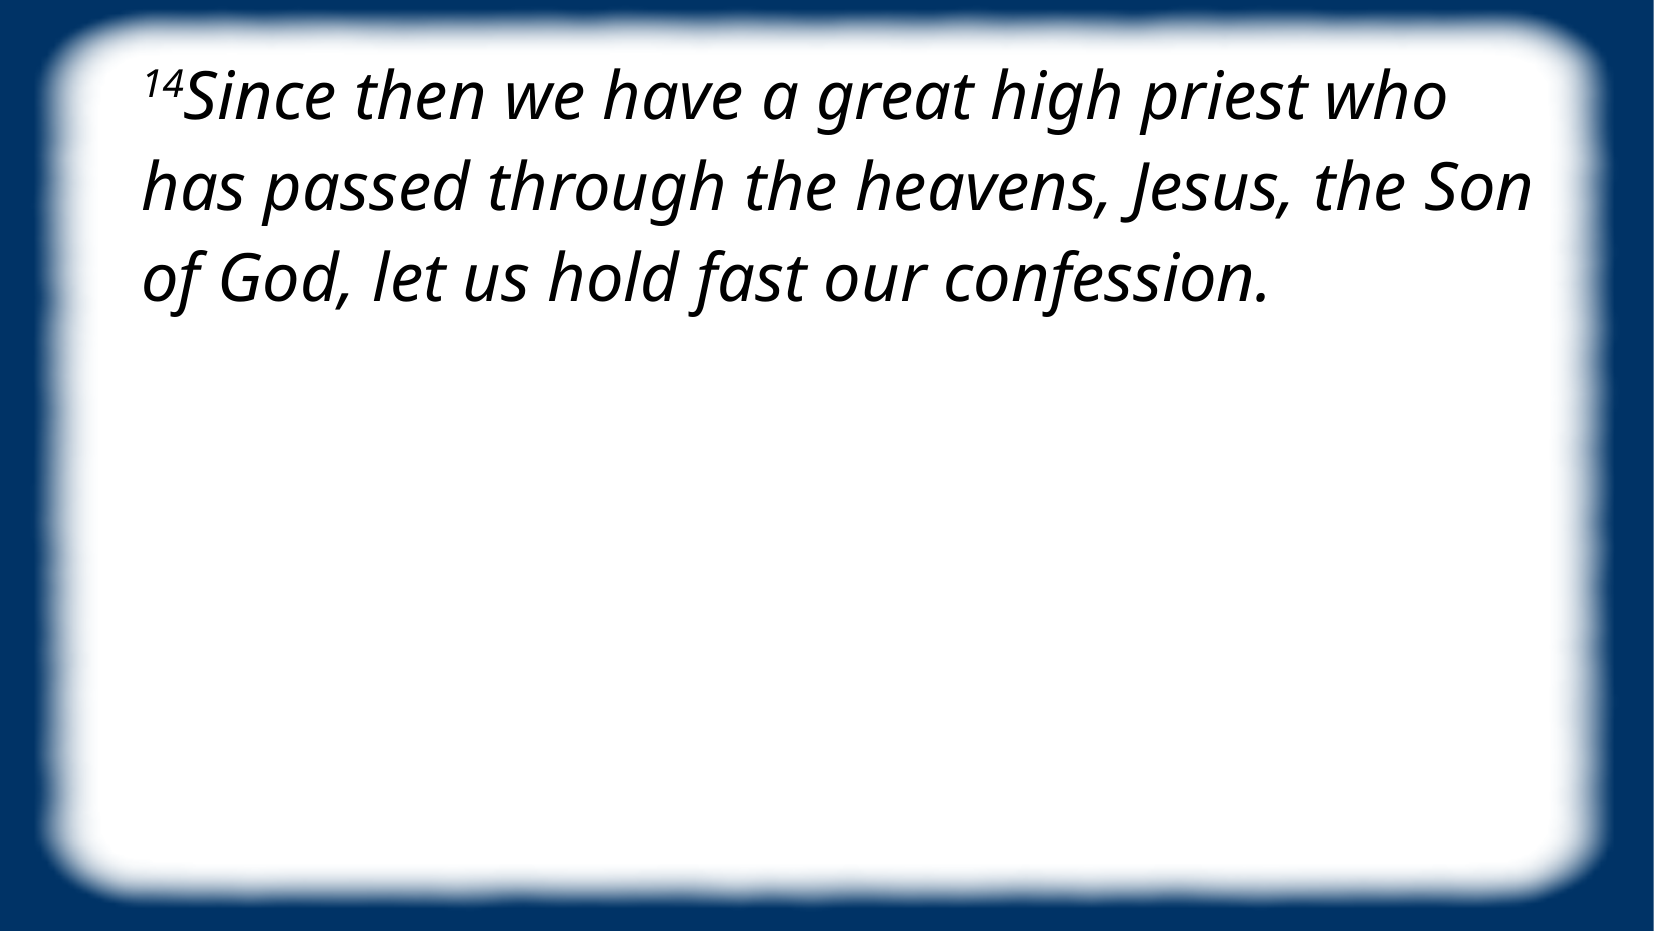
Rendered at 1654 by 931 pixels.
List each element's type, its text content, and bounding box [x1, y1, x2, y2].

text_box 14Since then we have a great high priest who has passed through the heavens, Jesus, the Son of God, let us hold fast our confession. [126, 41, 1552, 357]
picture [0, 0, 1654, 931]
